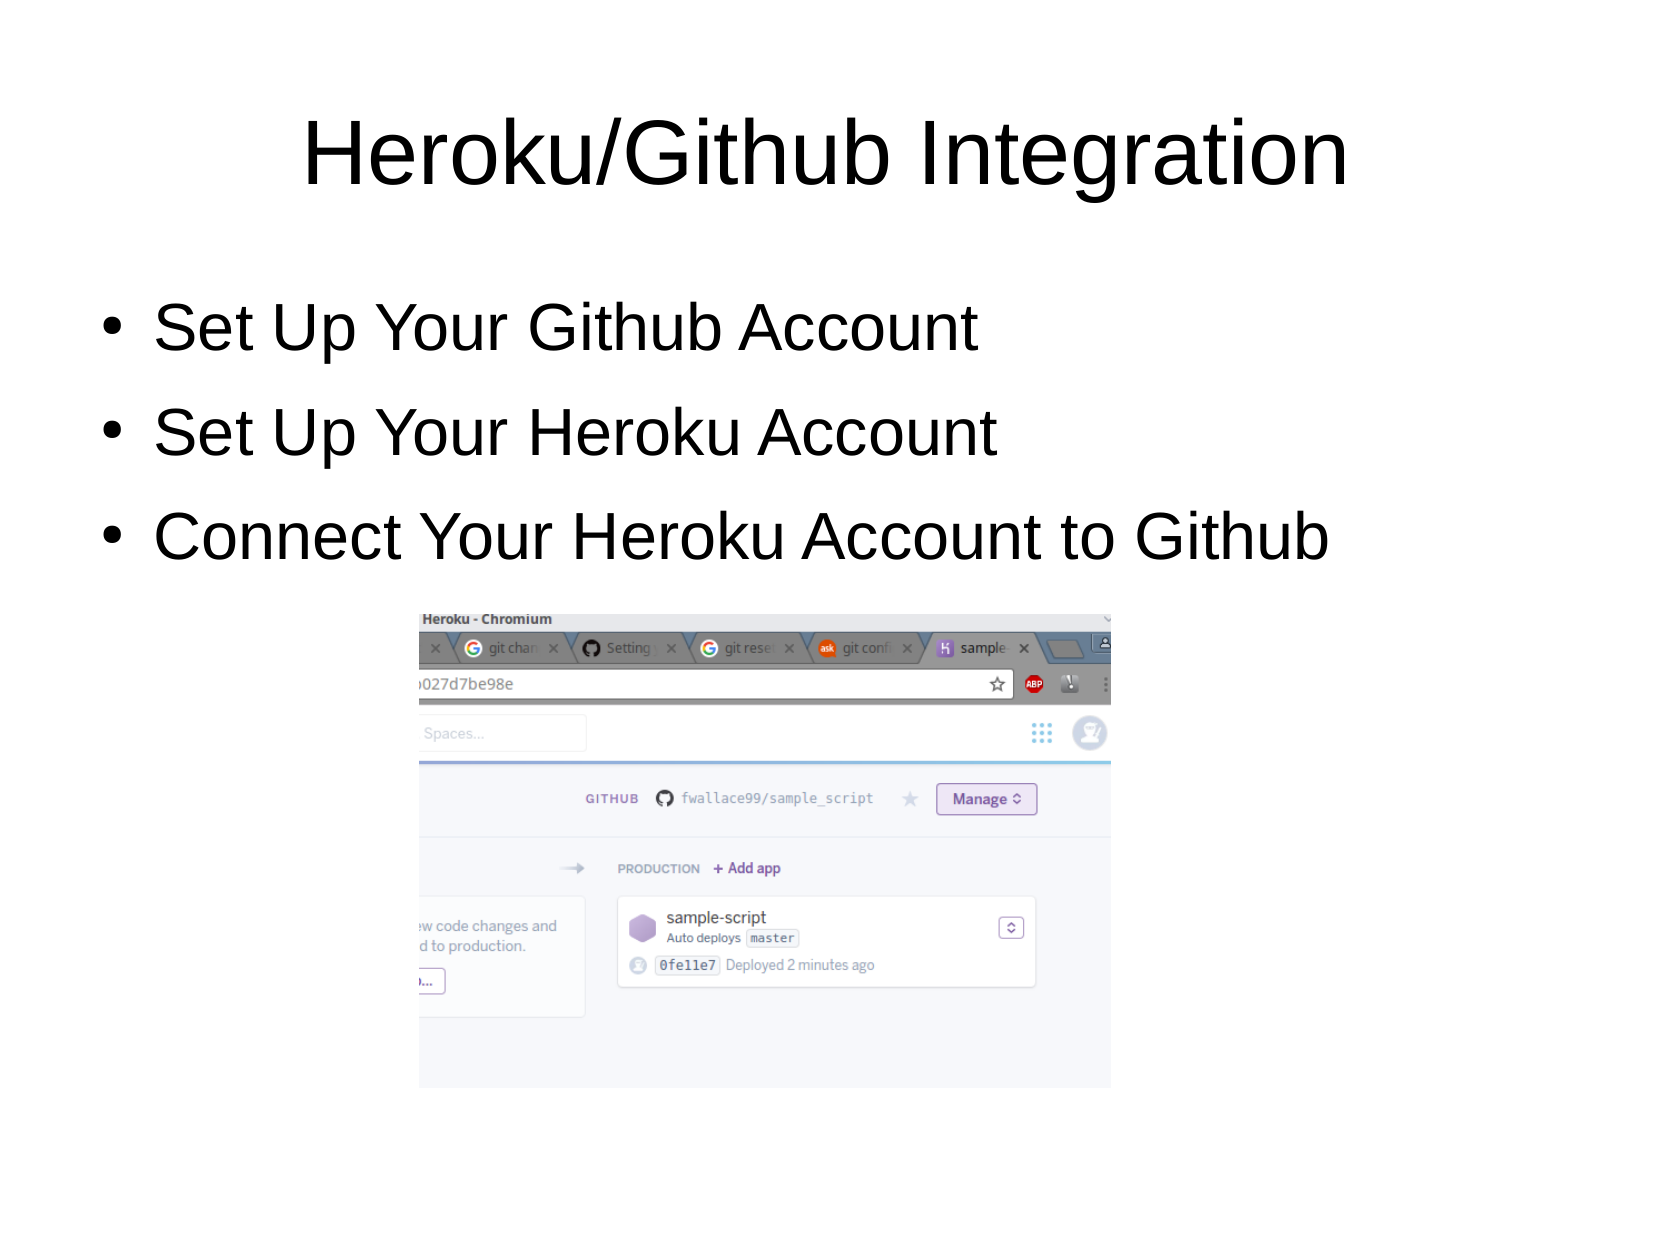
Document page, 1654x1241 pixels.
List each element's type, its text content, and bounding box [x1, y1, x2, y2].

picture [419, 614, 1111, 1089]
list Set Up Your Github Account Set Up Your Heroku Account Connect Your Heroku Account to Github [82, 290, 1571, 1010]
title Heroku/Github Integration [82, 49, 1571, 257]
